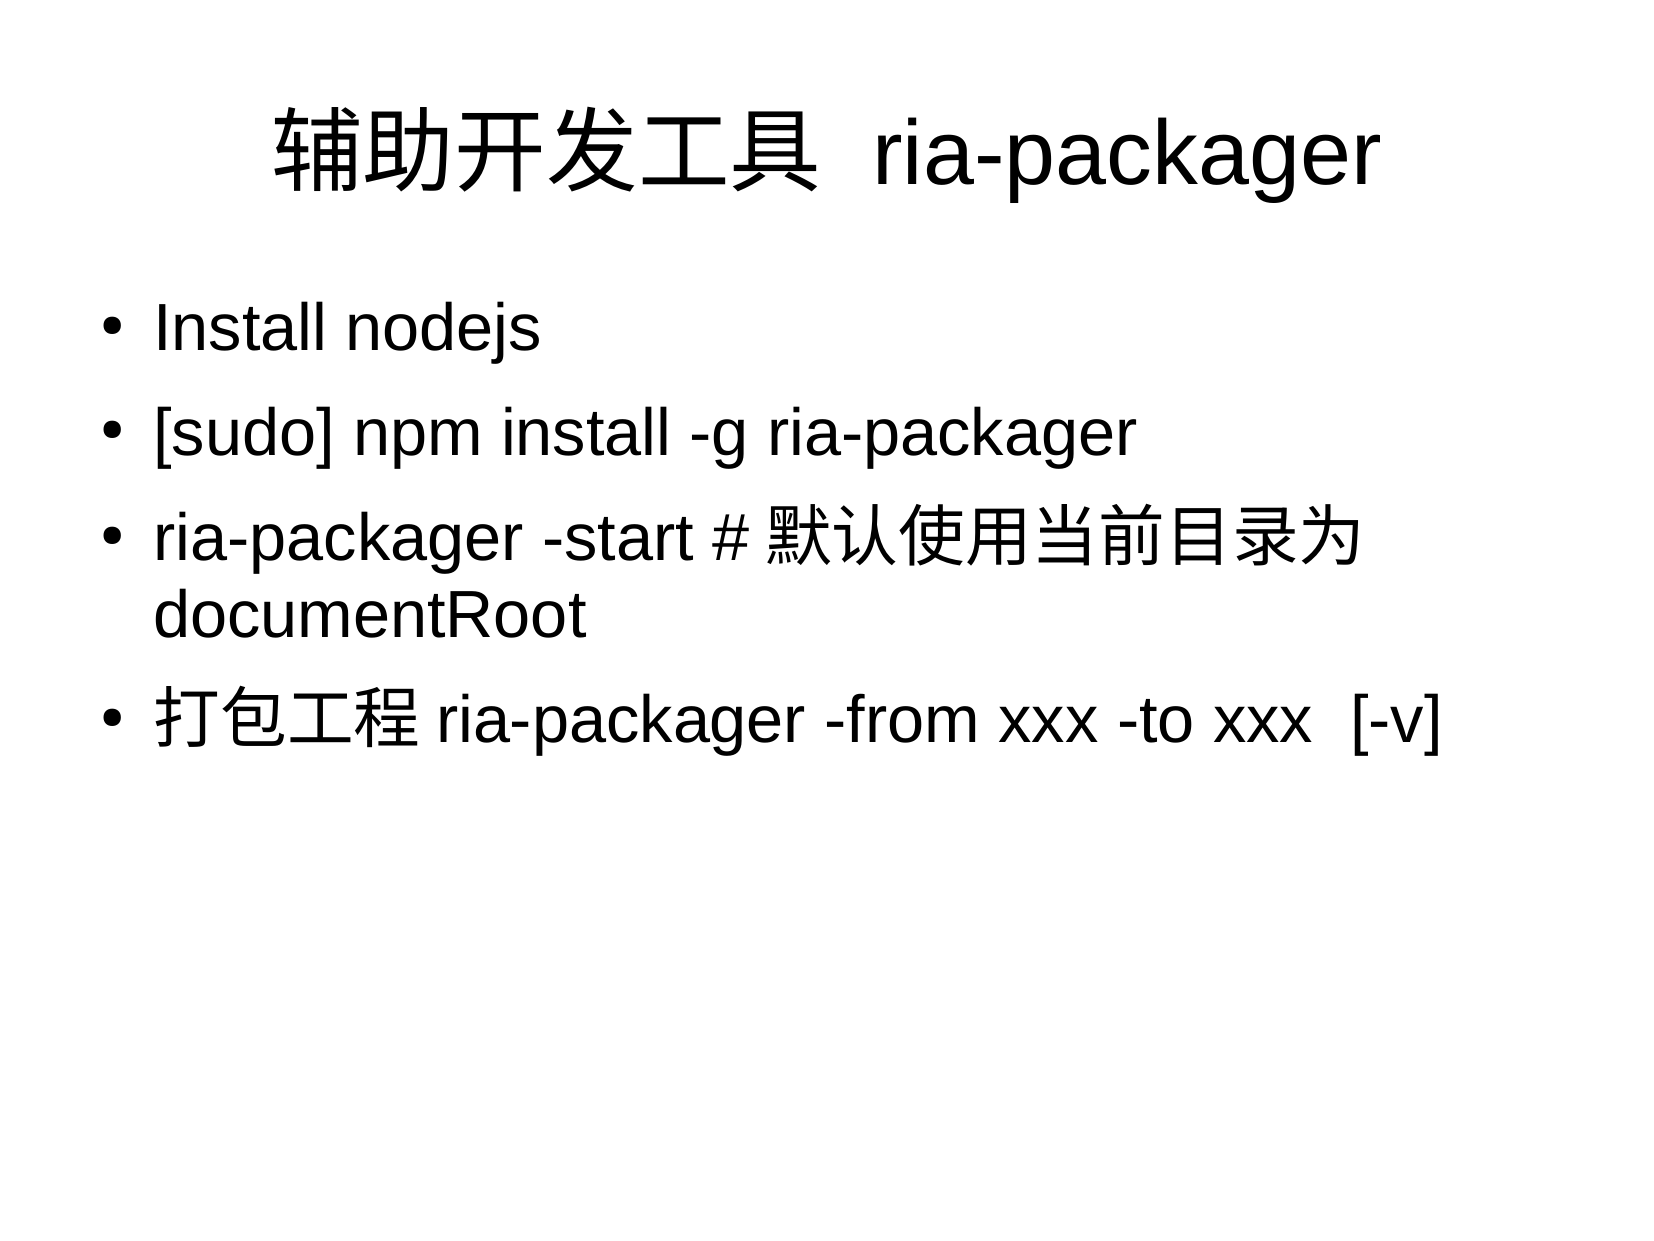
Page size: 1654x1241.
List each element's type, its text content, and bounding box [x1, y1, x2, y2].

list Install nodejs [sudo] npm install -g ria-packager ria-packager -start #默认使用当前目录为documentRoot 打包工程ria-packager -from xxx -to xxx [-v] [82, 290, 1538, 1010]
title 辅助开发工具 ria-packager [82, 49, 1571, 257]
